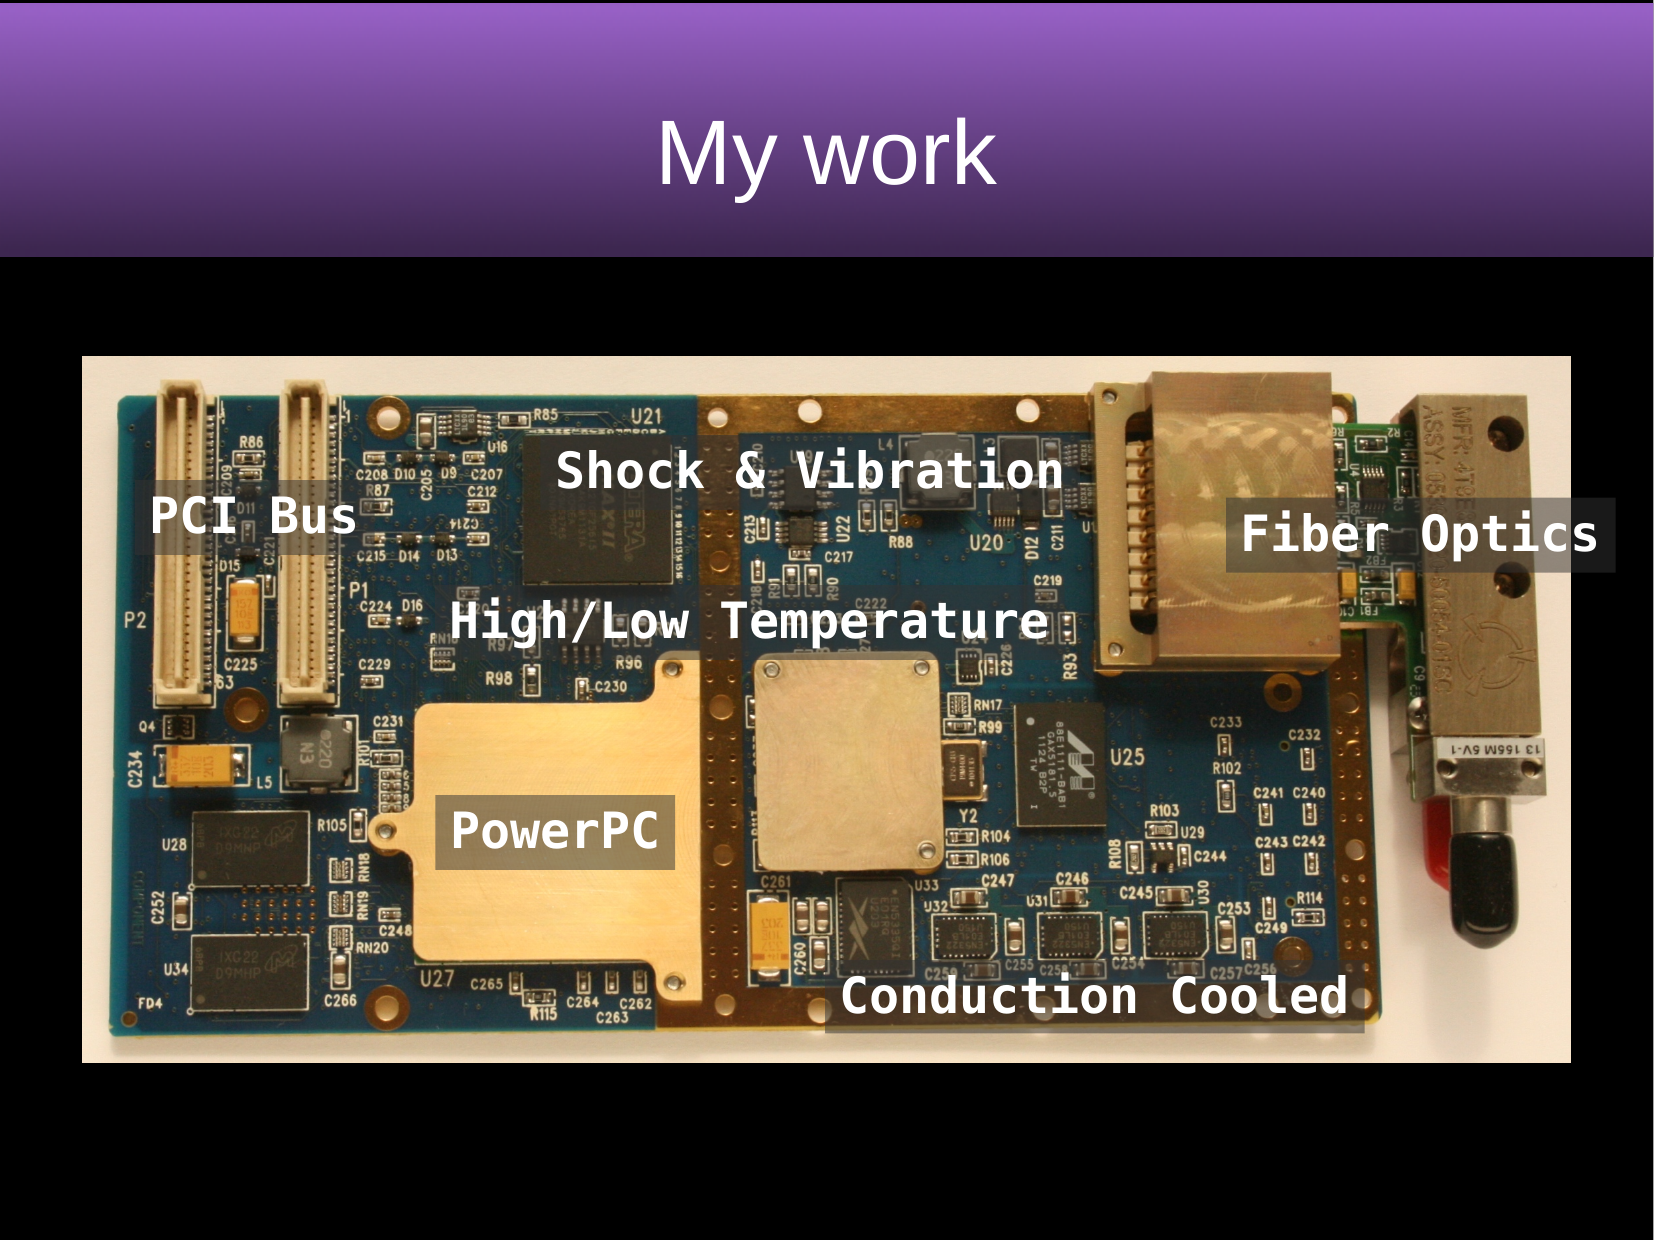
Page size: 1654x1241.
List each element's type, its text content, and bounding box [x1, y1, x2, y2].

text_box PowerPC [435, 795, 676, 870]
text_box PCI Bus [135, 480, 375, 555]
title My work [82, 49, 1571, 257]
picture [82, 356, 1571, 1064]
picture [0, 3, 1654, 257]
text_box Shock & Vibration [540, 435, 1081, 510]
text_box Fiber Optics [1226, 497, 1616, 573]
text_box Conduction Cooled [825, 960, 1365, 1034]
text_box High/Low Temperature [435, 585, 1065, 660]
